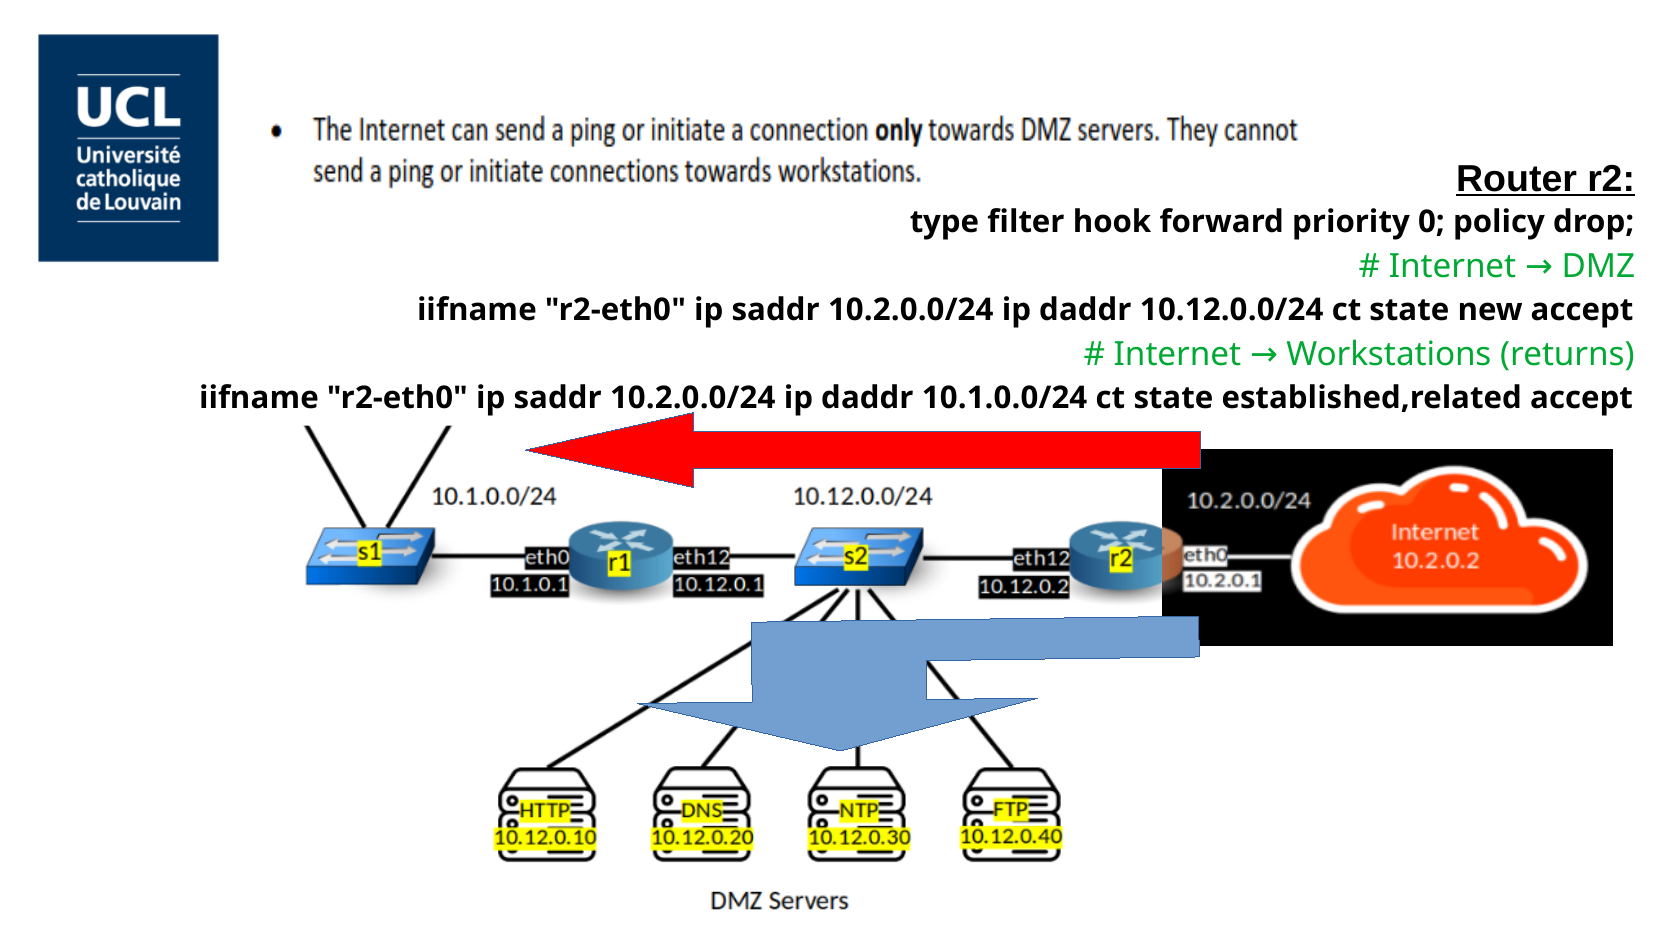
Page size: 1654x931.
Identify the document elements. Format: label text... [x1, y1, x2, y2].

picture [37, 33, 221, 263]
picture [262, 112, 1313, 205]
text_box [525, 412, 1201, 488]
text_box Router r2: type filter hook forward priority 0; policy drop; # Internet → DMZ iifname "r2-eth0" ip saddr 10.2.0.0/24 ip daddr 10.12.0.0/24 ct state new accept # Internet → Workstations (returns) iifname "r2-eth0" ip saddr 10.2.0.0/24 ip daddr 10.1.0.0/24 ct state established,related accept [32, 150, 1651, 413]
text_box [637, 616, 1200, 751]
picture [188, 426, 1613, 931]
